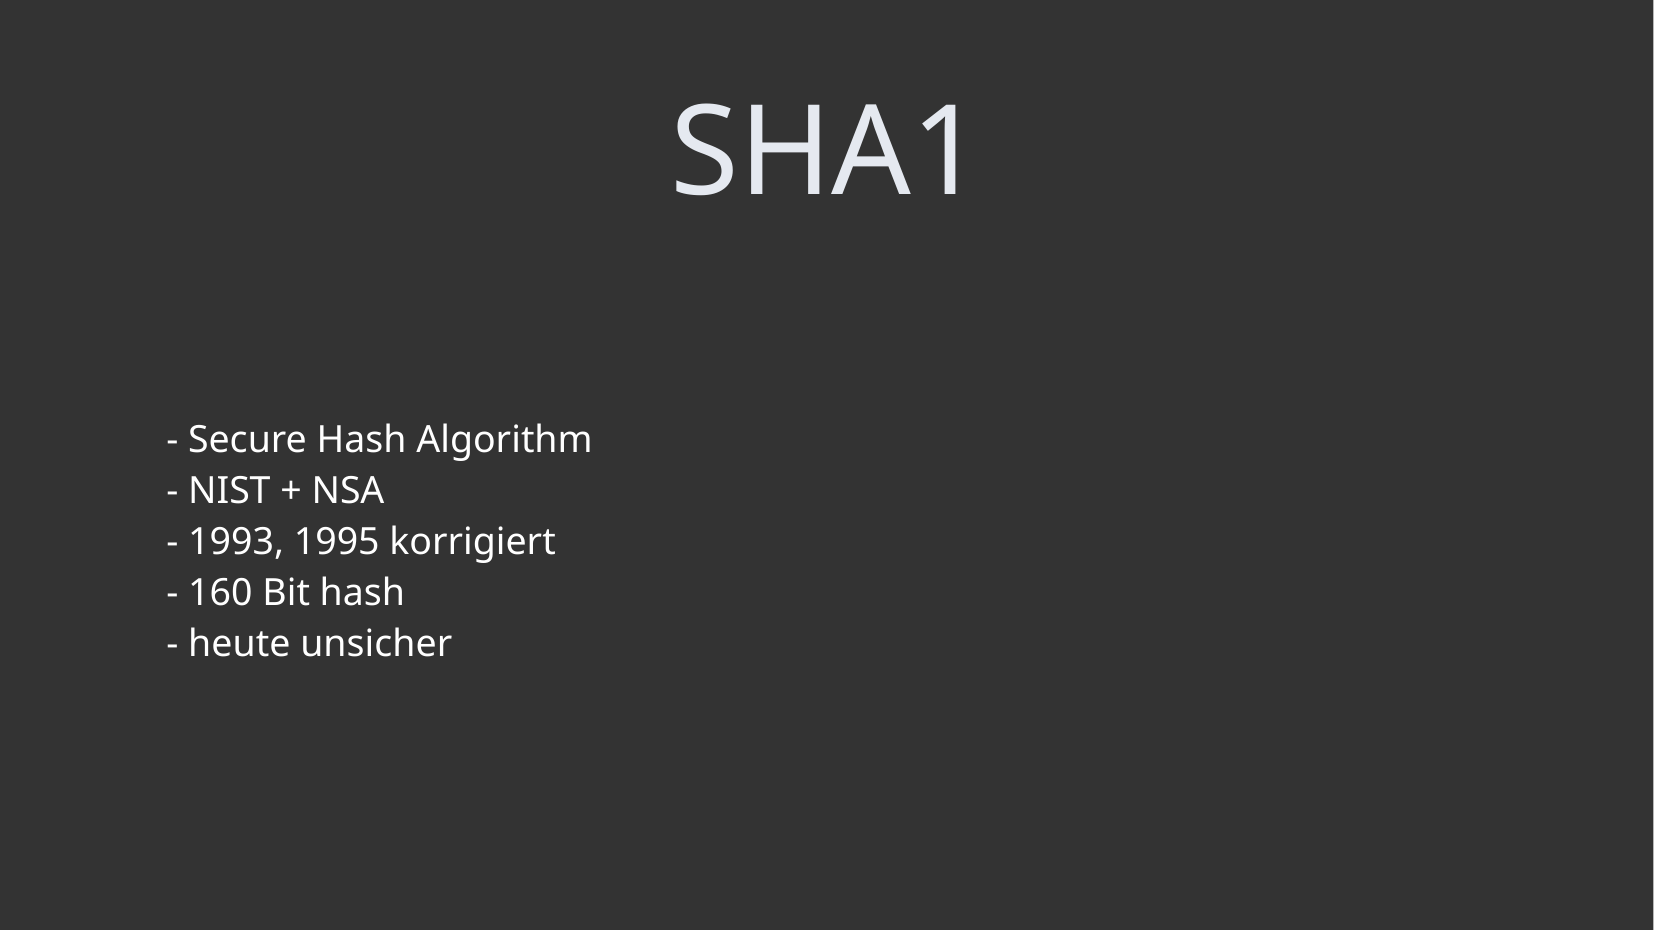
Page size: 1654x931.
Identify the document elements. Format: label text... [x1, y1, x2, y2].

text_box SHA1 [358, 50, 1296, 242]
text_box - Secure Hash Algorithm - NIST + NSA - 1993, 1995 korrigiert - 160 Bit hash - heute unsicher [151, 420, 1502, 661]
